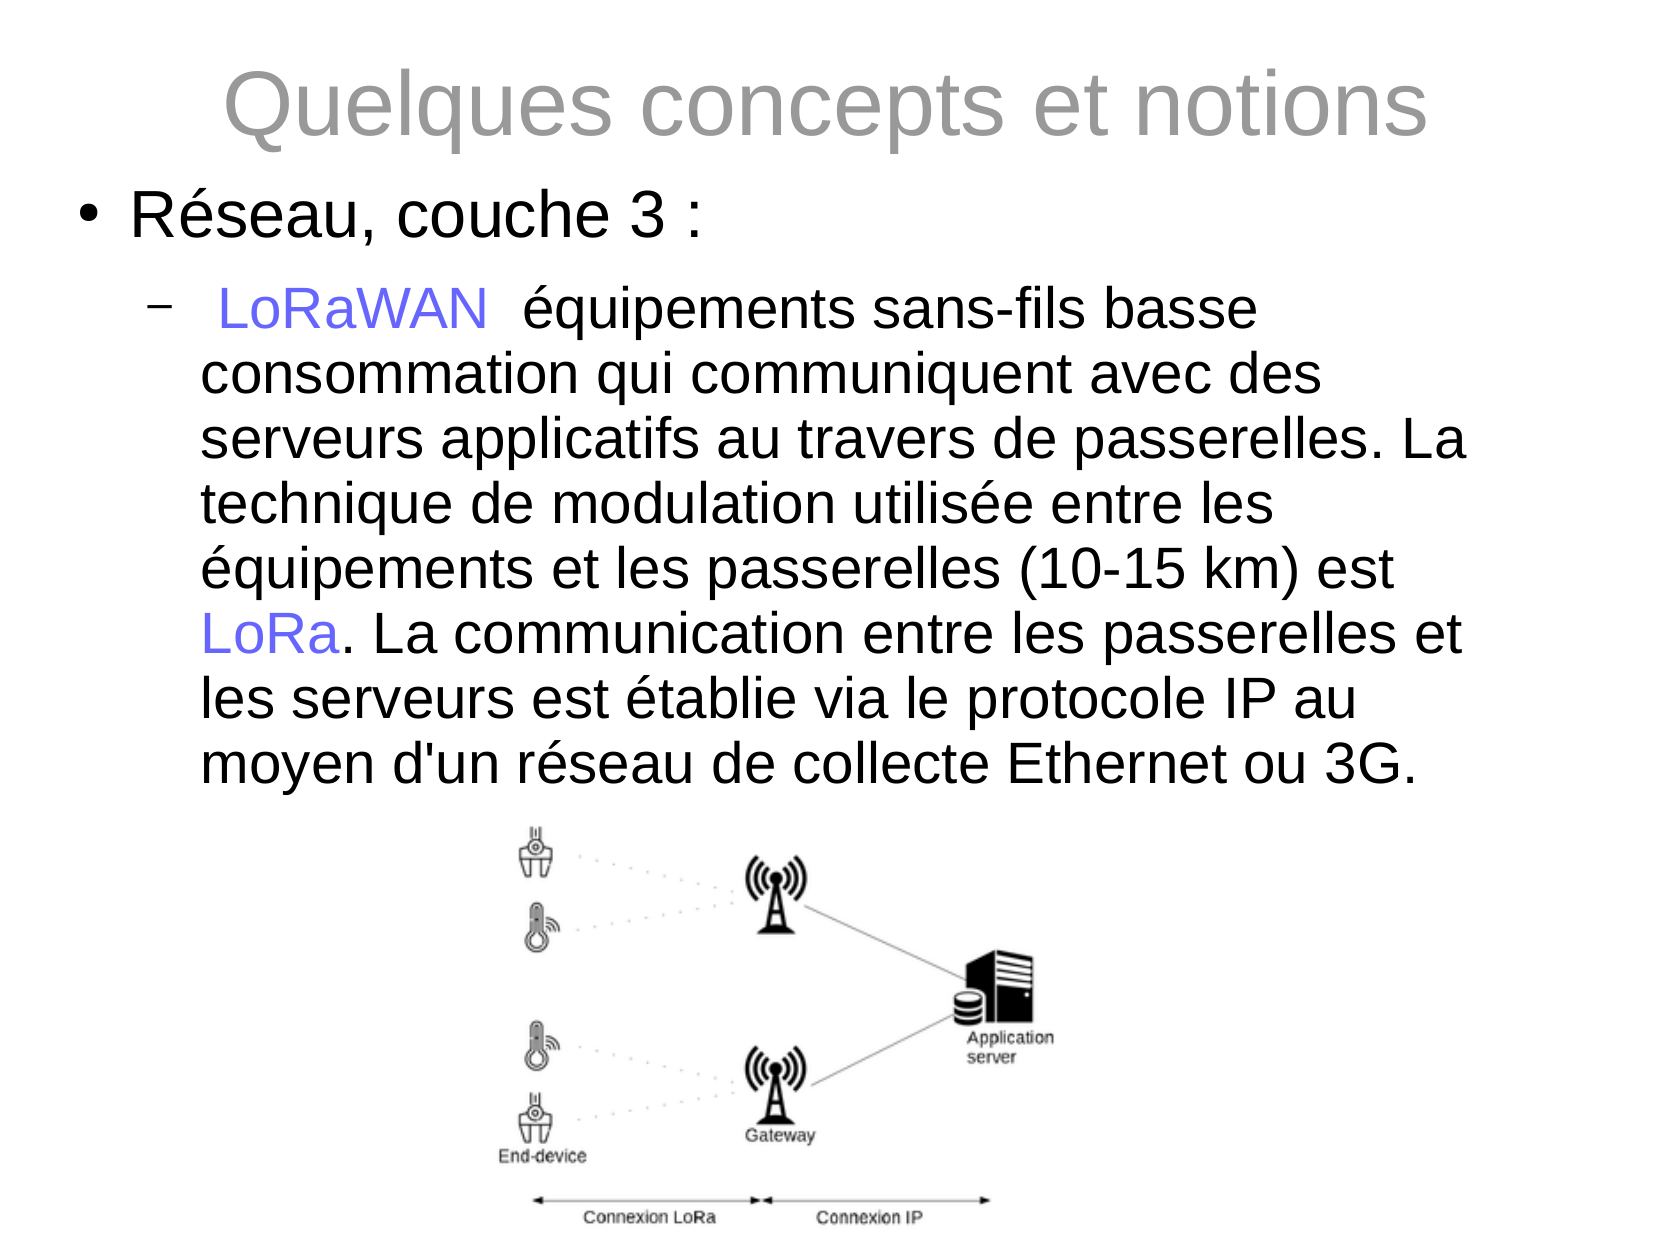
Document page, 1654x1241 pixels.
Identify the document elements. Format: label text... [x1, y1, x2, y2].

picture [484, 818, 1068, 1229]
title Quelques concepts et notions [82, 0, 1571, 208]
list Réseau, couche 3 : LoRaWAN équipements sans-fils basse consommation qui communiquent avec des serveurs applicatifs au travers de passerelles. La technique de modulation utilisée entre les équipements et les passerelles (10-15 km) est LoRa. La communication entre les passerelles et les serveurs est établie via le protocole IP au moyen d'un réseau de collecte Ethernet ou 3G. [59, 177, 1548, 897]
